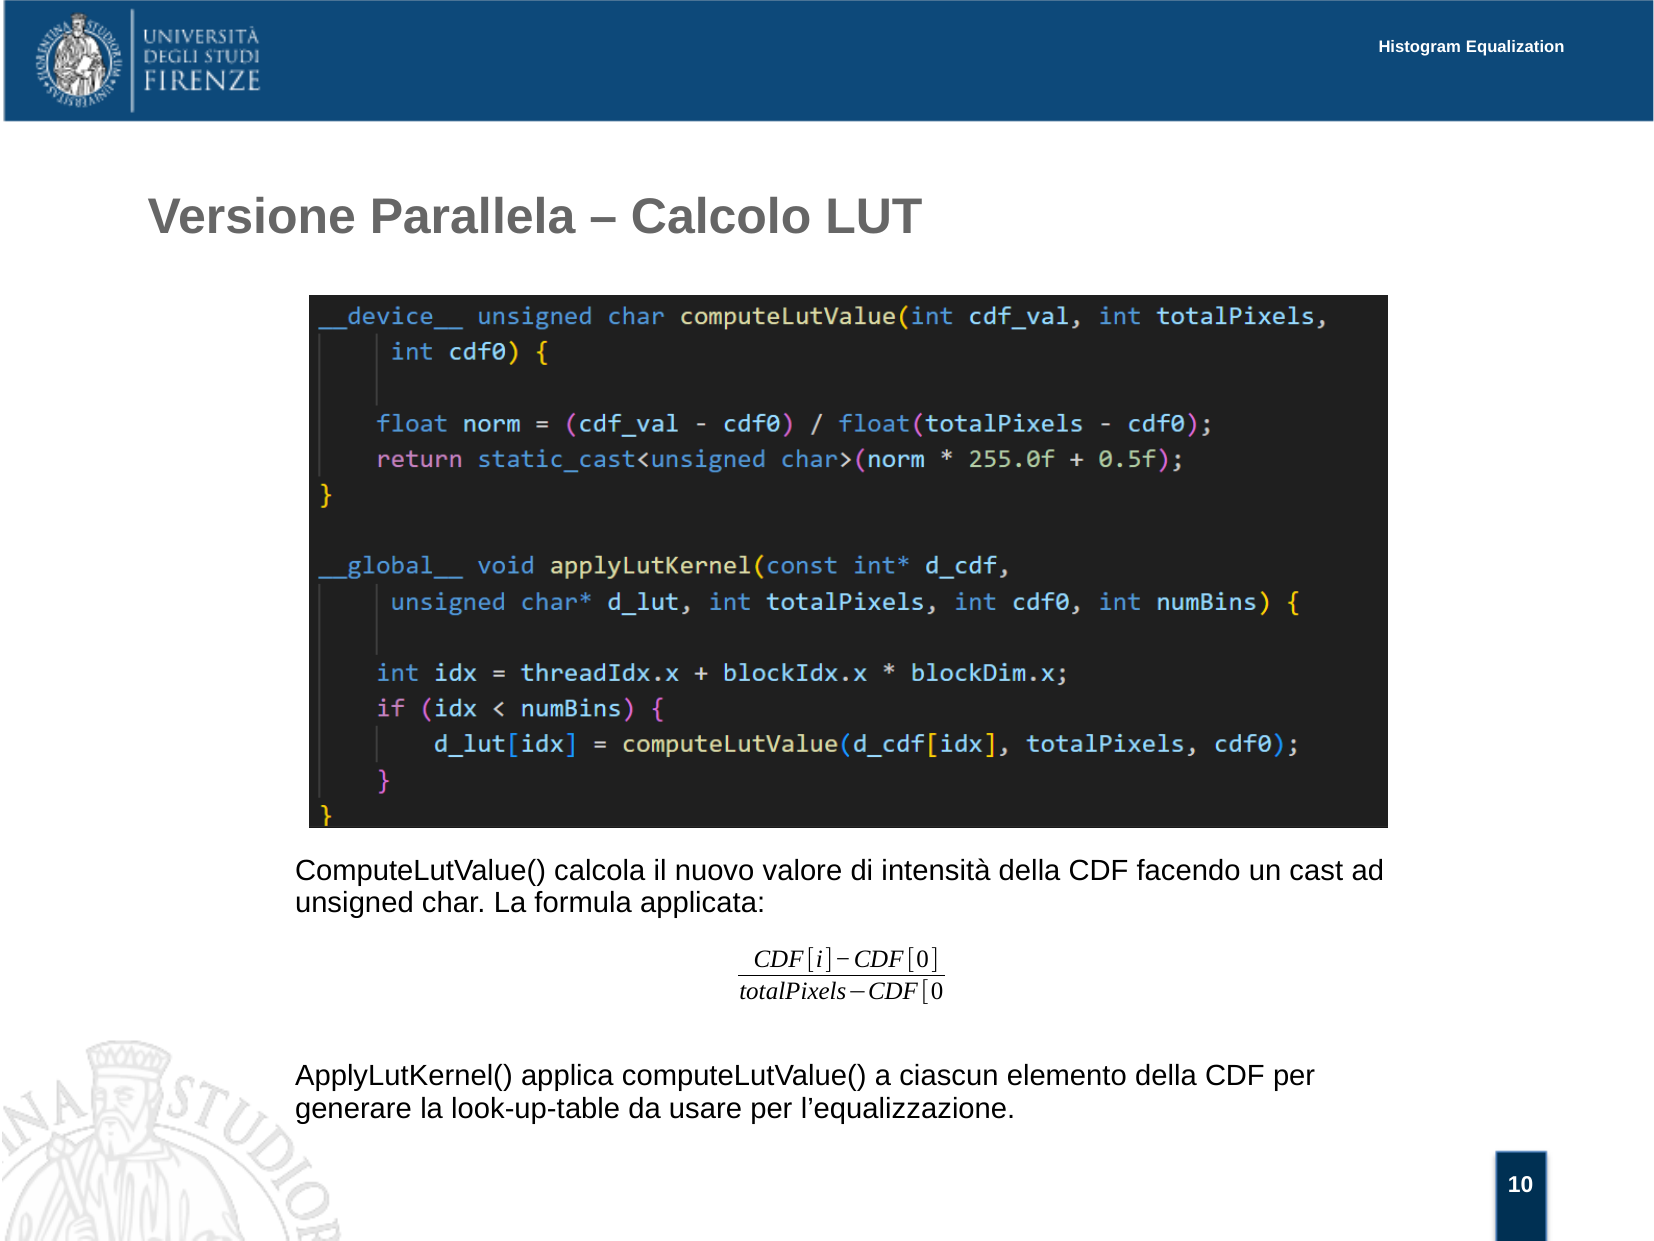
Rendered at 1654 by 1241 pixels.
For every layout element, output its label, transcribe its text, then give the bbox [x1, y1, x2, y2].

text_box ComputeLutValue() calcola il nuovo valore di intensità della CDF facendo un cast ad unsigned char. La formula applicata: ApplyLutKernel() applica computeLutValue() a ciascun elemento della CDF per generare la look-up-table da usare per l’equalizzazione. [295, 797, 1388, 1182]
text_box Histogram Equalization [685, 13, 1565, 118]
text_box 10 [1505, 1160, 1536, 1208]
text_box Versione Parallela – Calcolo LUT [147, 118, 1601, 286]
chart [736, 944, 945, 1049]
picture [2, 0, 1654, 1241]
